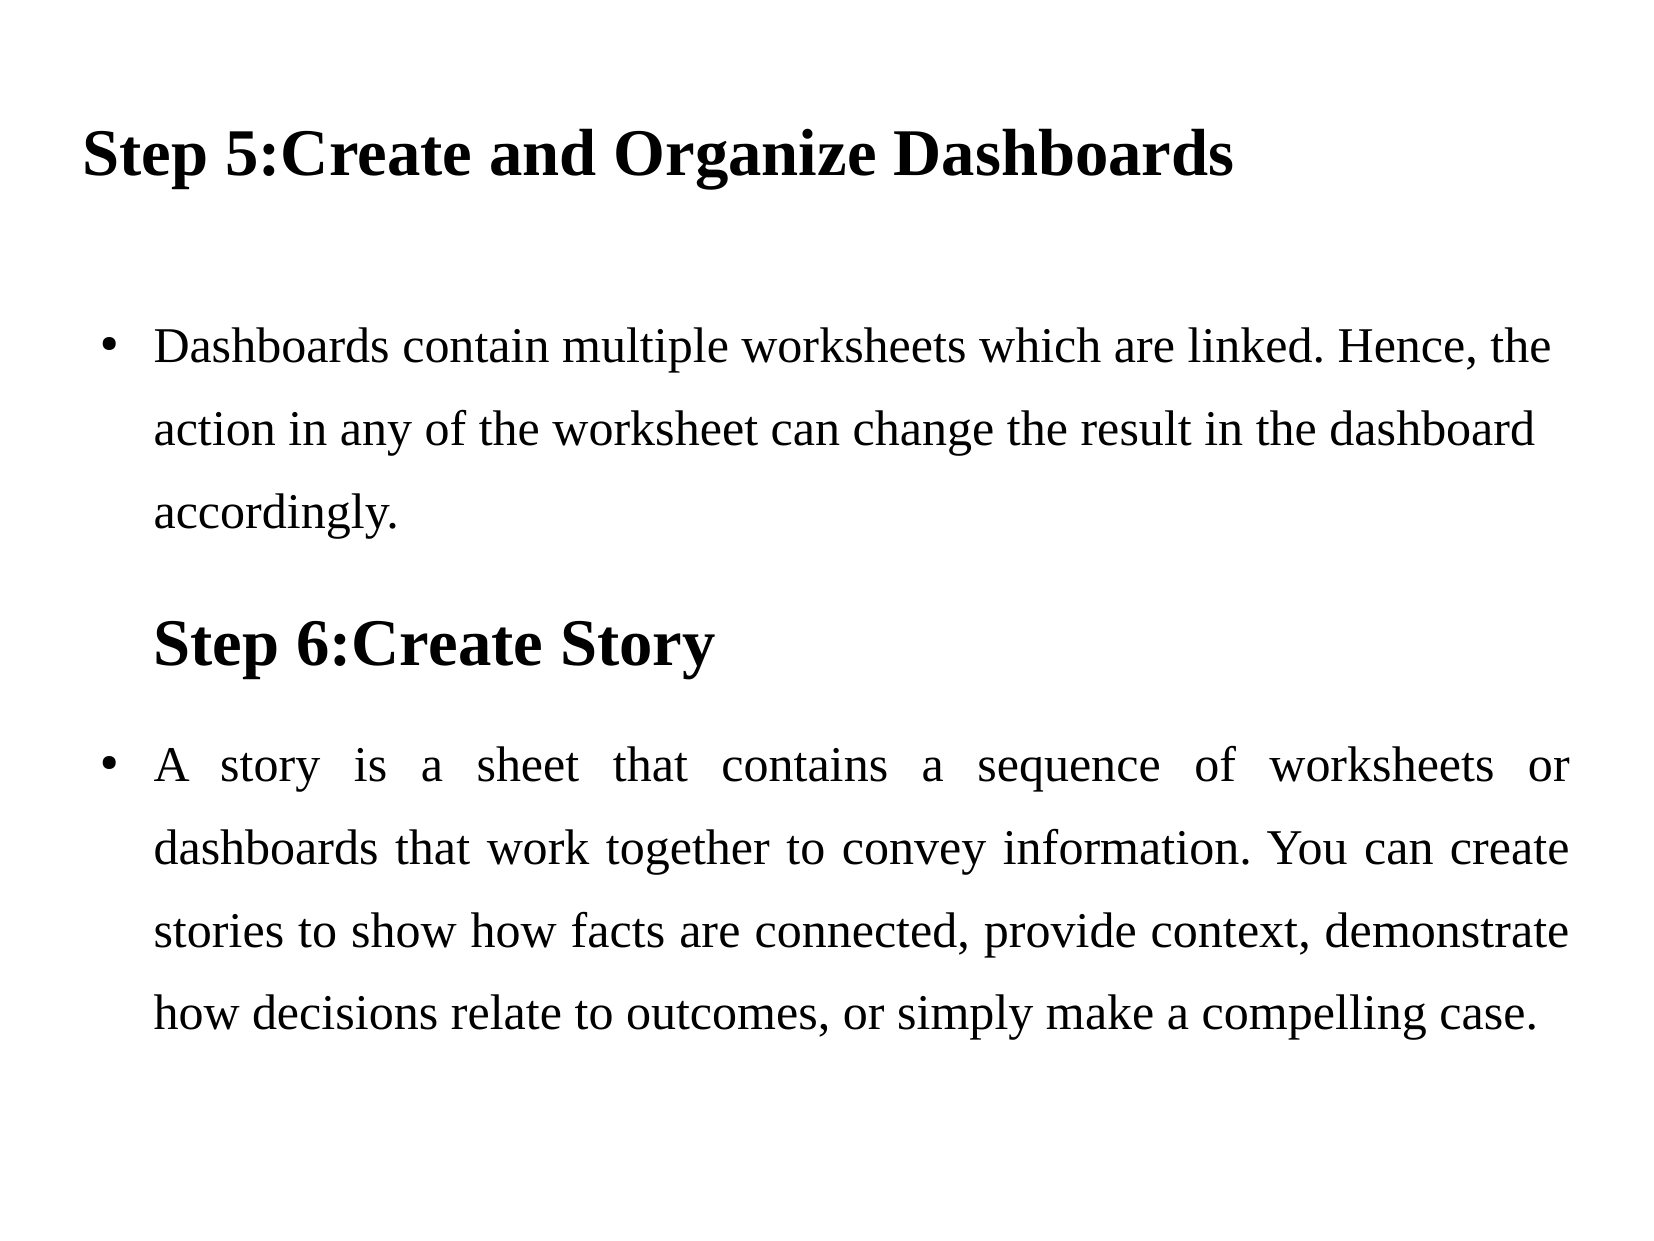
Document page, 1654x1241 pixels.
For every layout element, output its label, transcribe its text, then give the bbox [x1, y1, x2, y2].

list Dashboards contain multiple worksheets which are linked. Hence, the action in any of the worksheet can change the result in the dashboard accordingly. Step 6:Create Story A story is a sheet that contains a sequence of worksheets or dashboards that work together to convey information. You can create stories to show how facts are connected, provide context, demonstrate how decisions relate to outcomes, or simply make a compelling case. [82, 290, 1571, 1014]
title Step 5:Create and Organize Dashboards [82, 49, 1571, 257]
